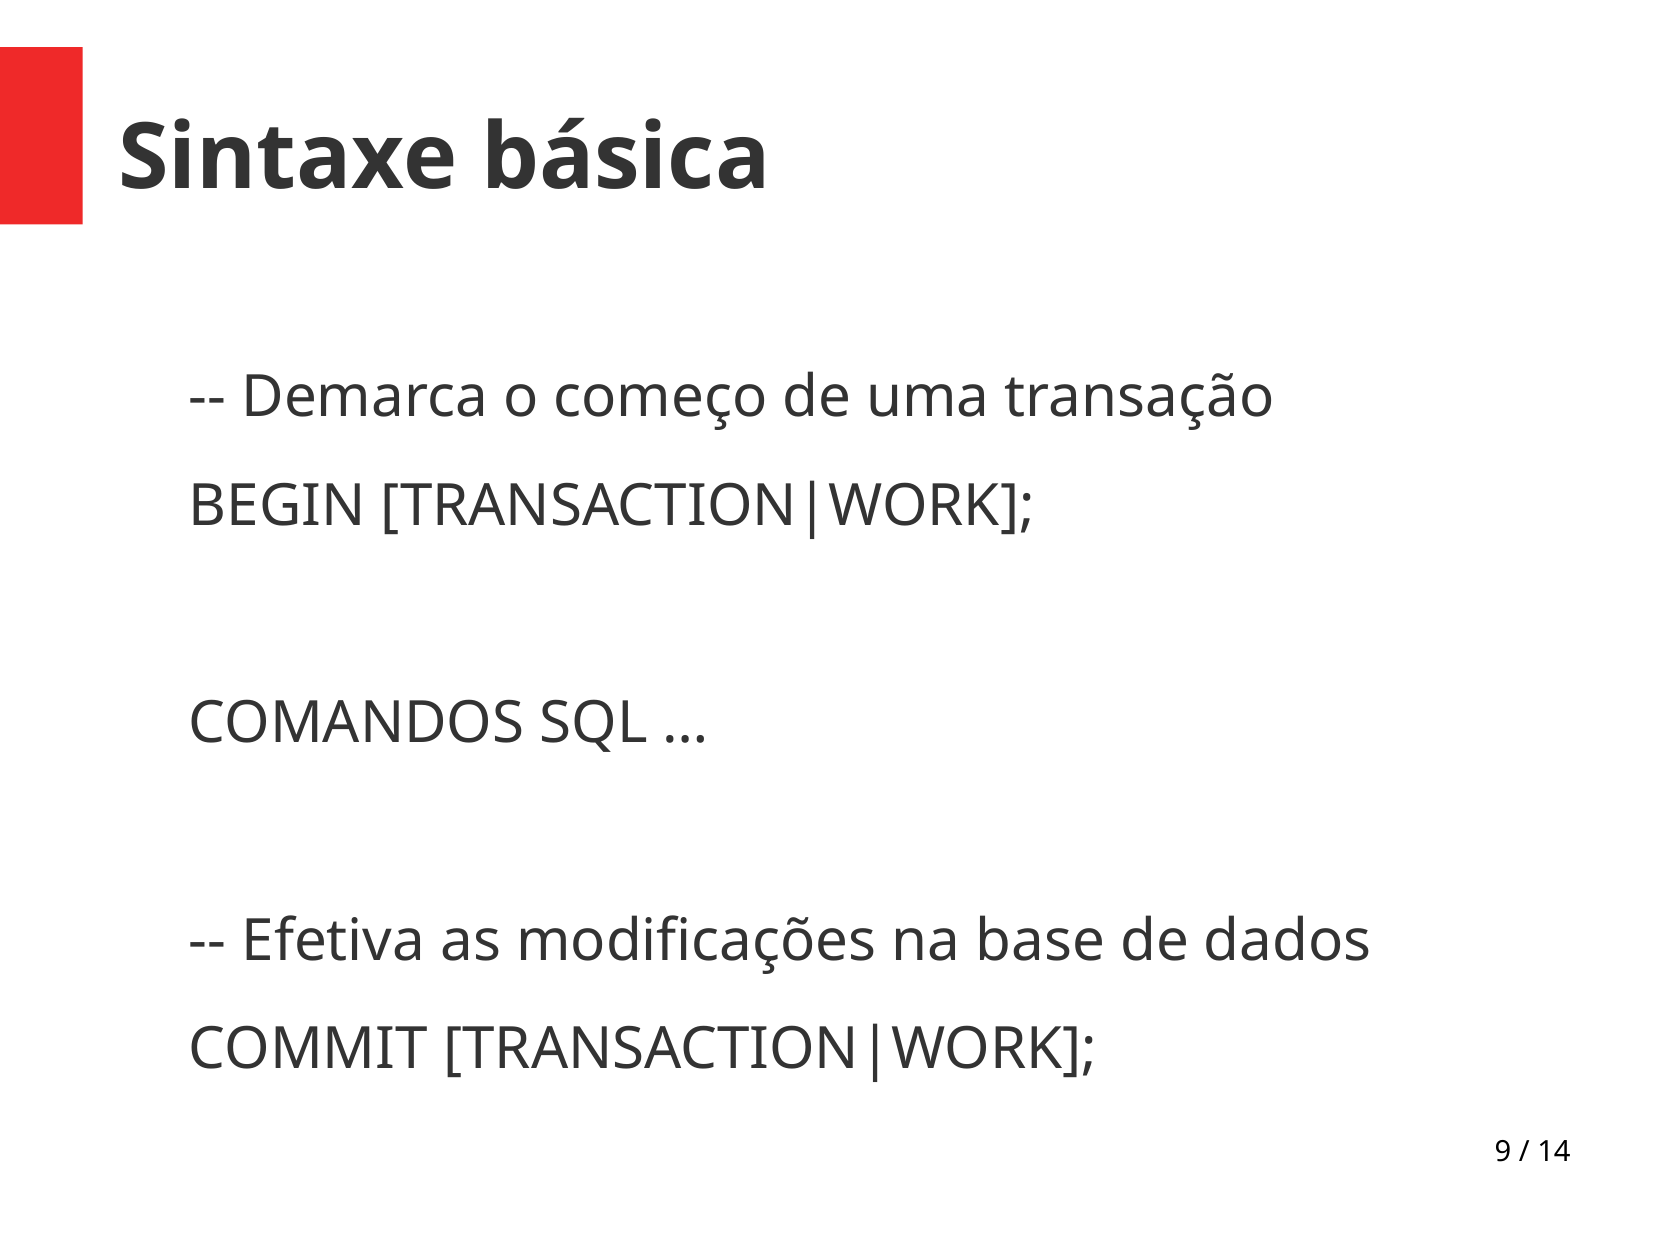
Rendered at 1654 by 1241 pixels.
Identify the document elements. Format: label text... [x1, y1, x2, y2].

list -- Demarca o começo de uma transação BEGIN [TRANSACTION|WORK]; COMANDOS SQL … -- Efetiva as modificações na base de dados COMMIT [TRANSACTION|WORK]; [118, 354, 1536, 1074]
title Sintaxe básica [118, 49, 1571, 257]
